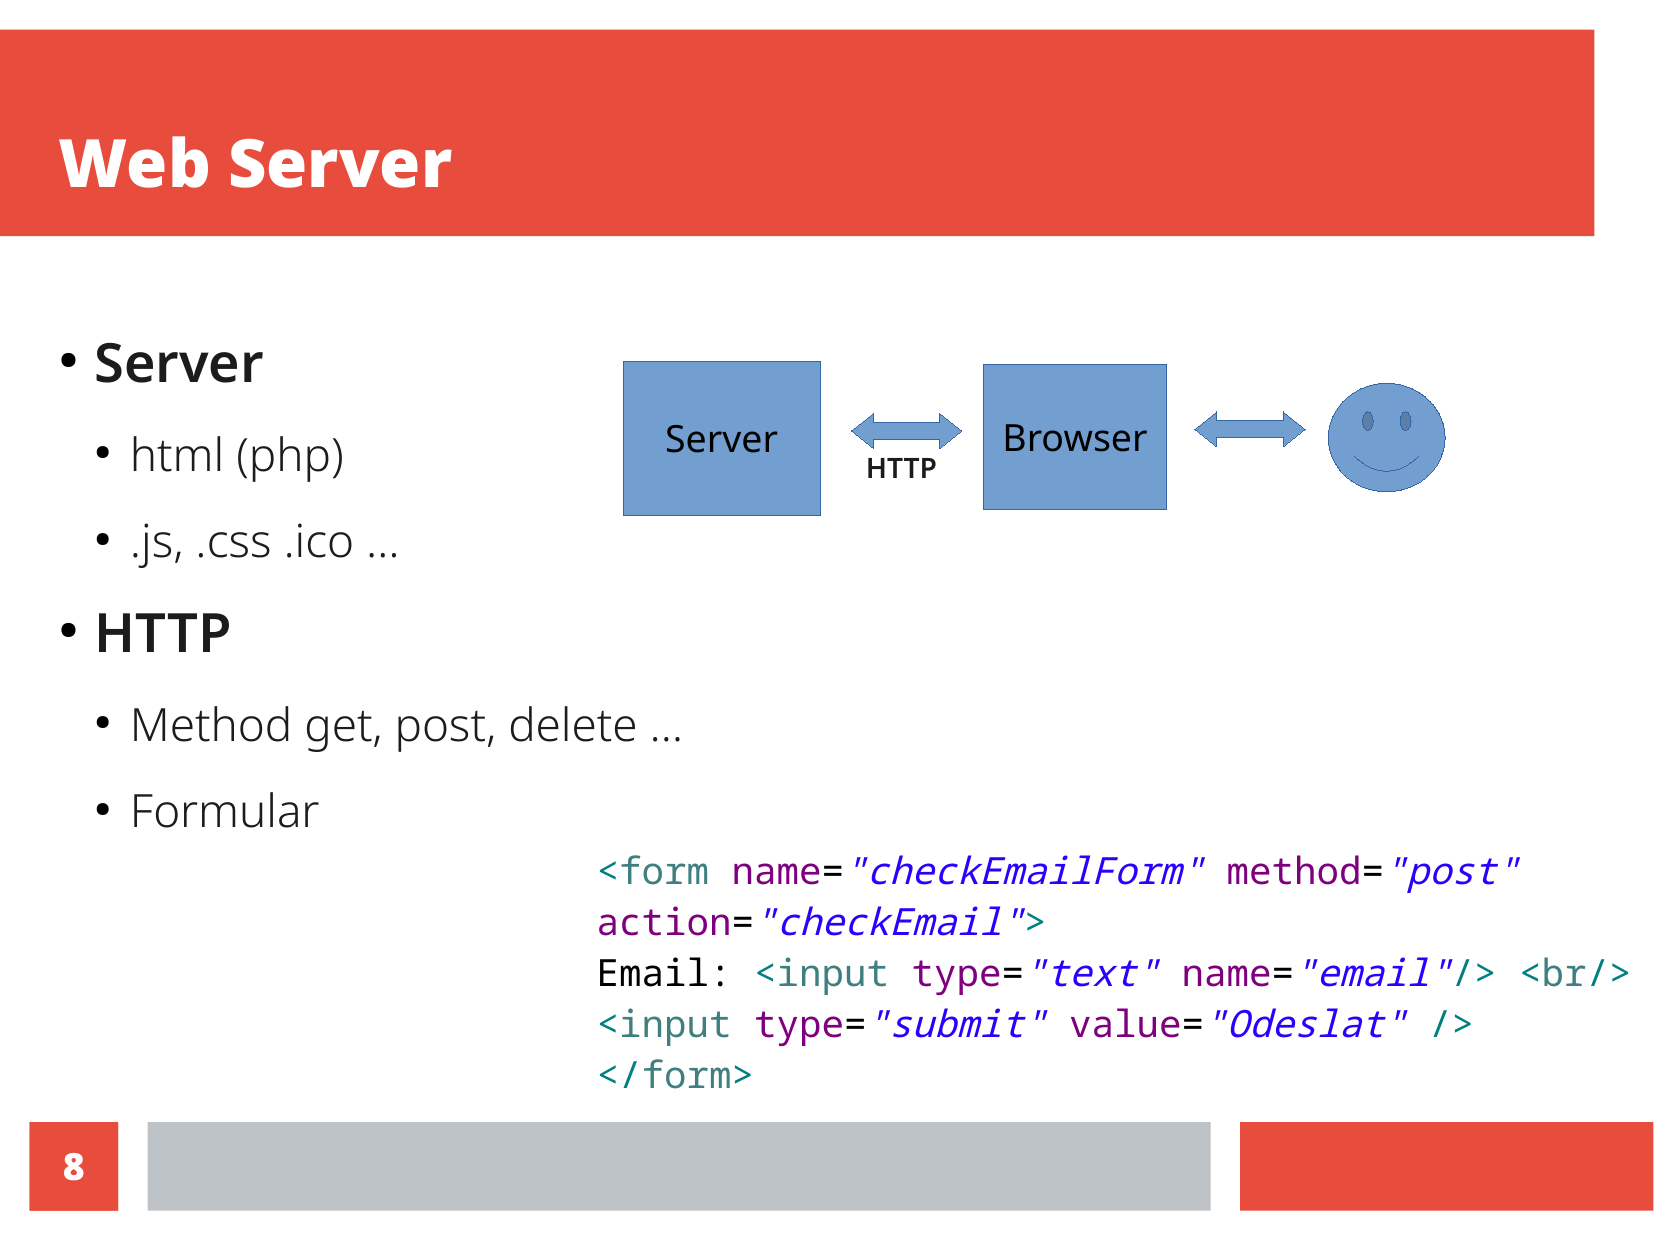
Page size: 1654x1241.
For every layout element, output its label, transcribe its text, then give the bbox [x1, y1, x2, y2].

text_box Server [623, 361, 821, 516]
text_box HTTP [865, 448, 962, 489]
title Web Server [59, 59, 1595, 207]
text_box [1194, 411, 1306, 447]
text_box <form name="checkEmailForm" method="post" action="checkEmail"> Email: <input type="text" name="email"/> <br/> <input type="submit" value="Odeslat" /> </form> [581, 837, 1654, 1117]
text_box Browser [983, 364, 1167, 510]
list Server html (php) .js, .css .ico … HTTP Method get, post, delete … Formular [59, 324, 1565, 1093]
text_box [1328, 383, 1446, 492]
text_box [851, 413, 962, 448]
